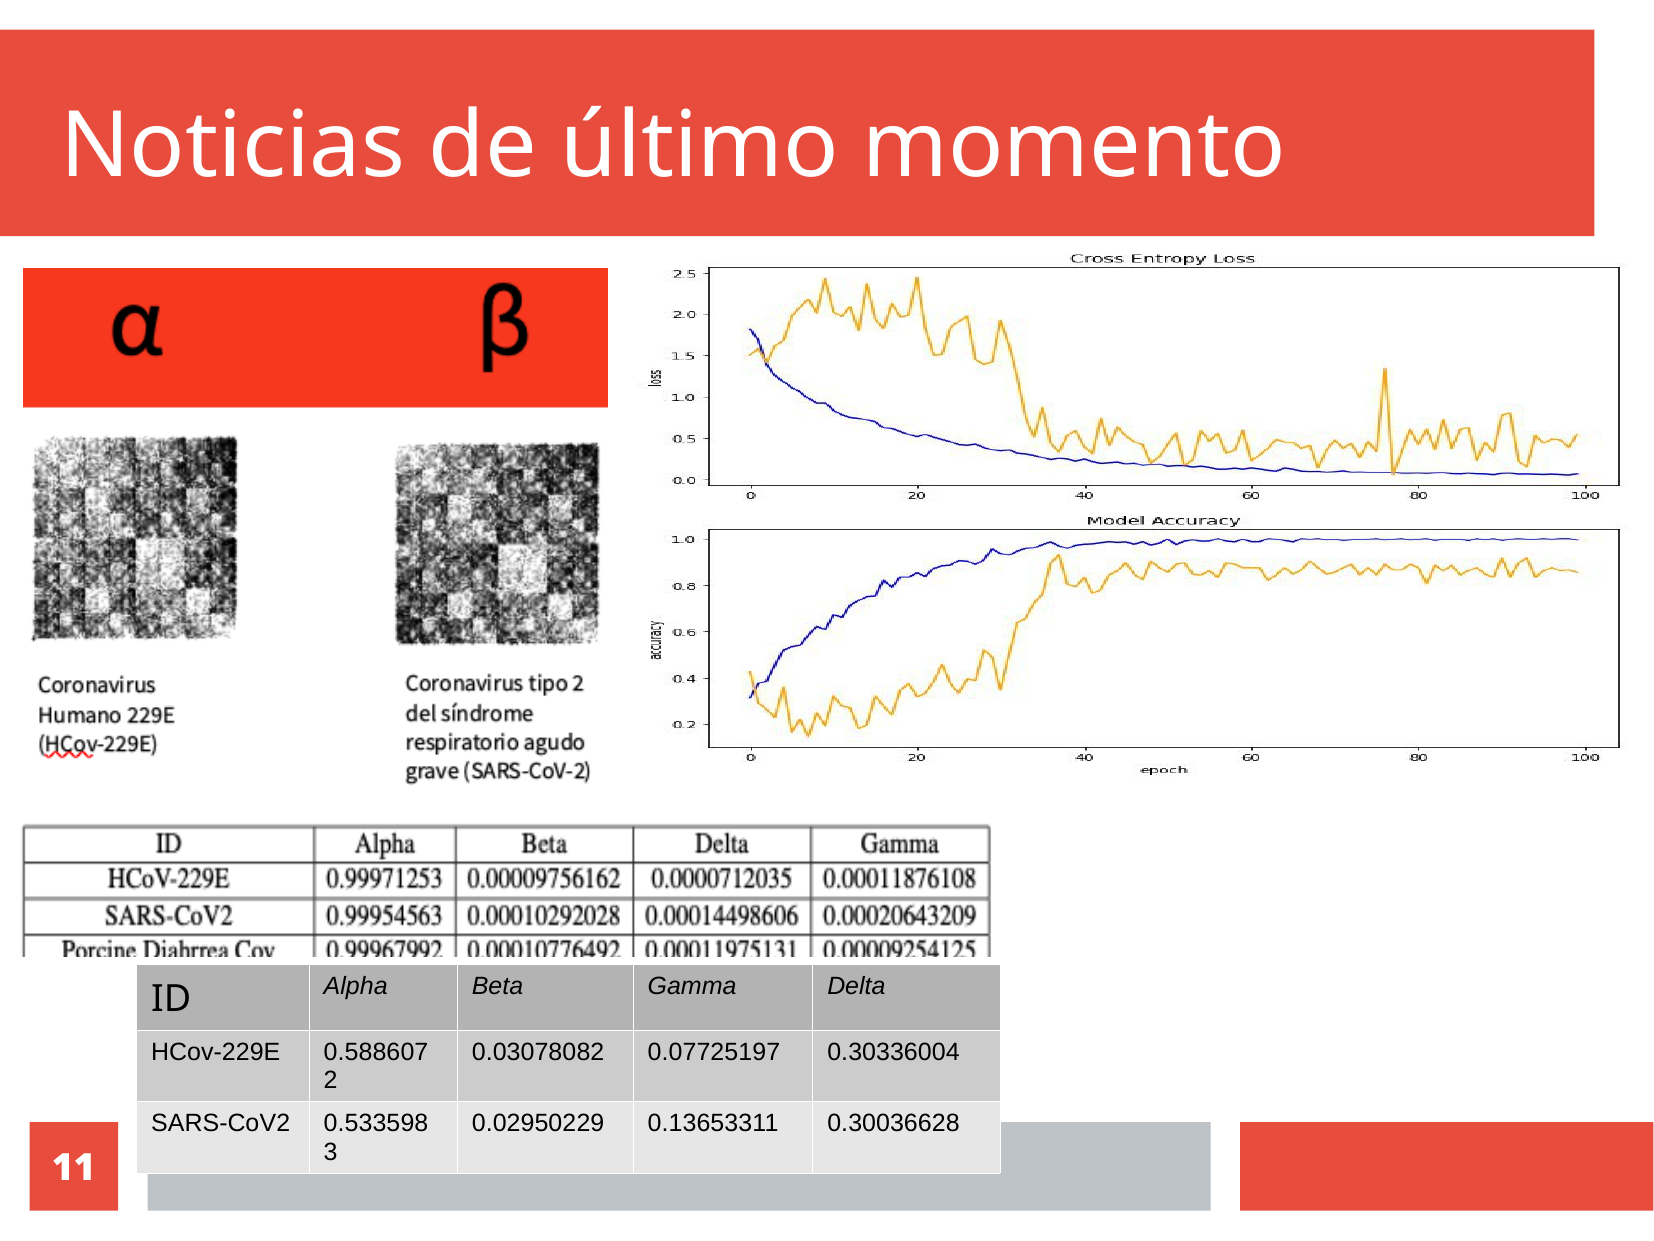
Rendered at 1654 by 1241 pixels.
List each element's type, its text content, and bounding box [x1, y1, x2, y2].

table_header Gamma [634, 965, 812, 1030]
picture [637, 247, 1630, 780]
picture [23, 268, 608, 792]
picture [16, 814, 1004, 957]
table_cell 0.02950229 [458, 1102, 633, 1173]
table_cell HCov-229E [137, 1031, 309, 1101]
table_header Beta [458, 965, 633, 1030]
table_cell 0.07725197 [634, 1031, 812, 1101]
table_cell SARS-CoV2 [137, 1102, 309, 1173]
text_box Noticias de último momento [45, 70, 1418, 213]
table_cell 0.30036628 [813, 1102, 1000, 1173]
table_header Alpha [310, 965, 457, 1030]
table_cell 0.5335983 [310, 1102, 457, 1173]
table_cell 0.13653311 [634, 1102, 812, 1173]
table_cell 0.5886072 [310, 1031, 457, 1101]
table_cell 0.03078082 [458, 1031, 633, 1101]
table_header ID [137, 965, 309, 1030]
table_cell 0.30336004 [813, 1031, 1000, 1101]
table_header Delta [813, 965, 1000, 1030]
